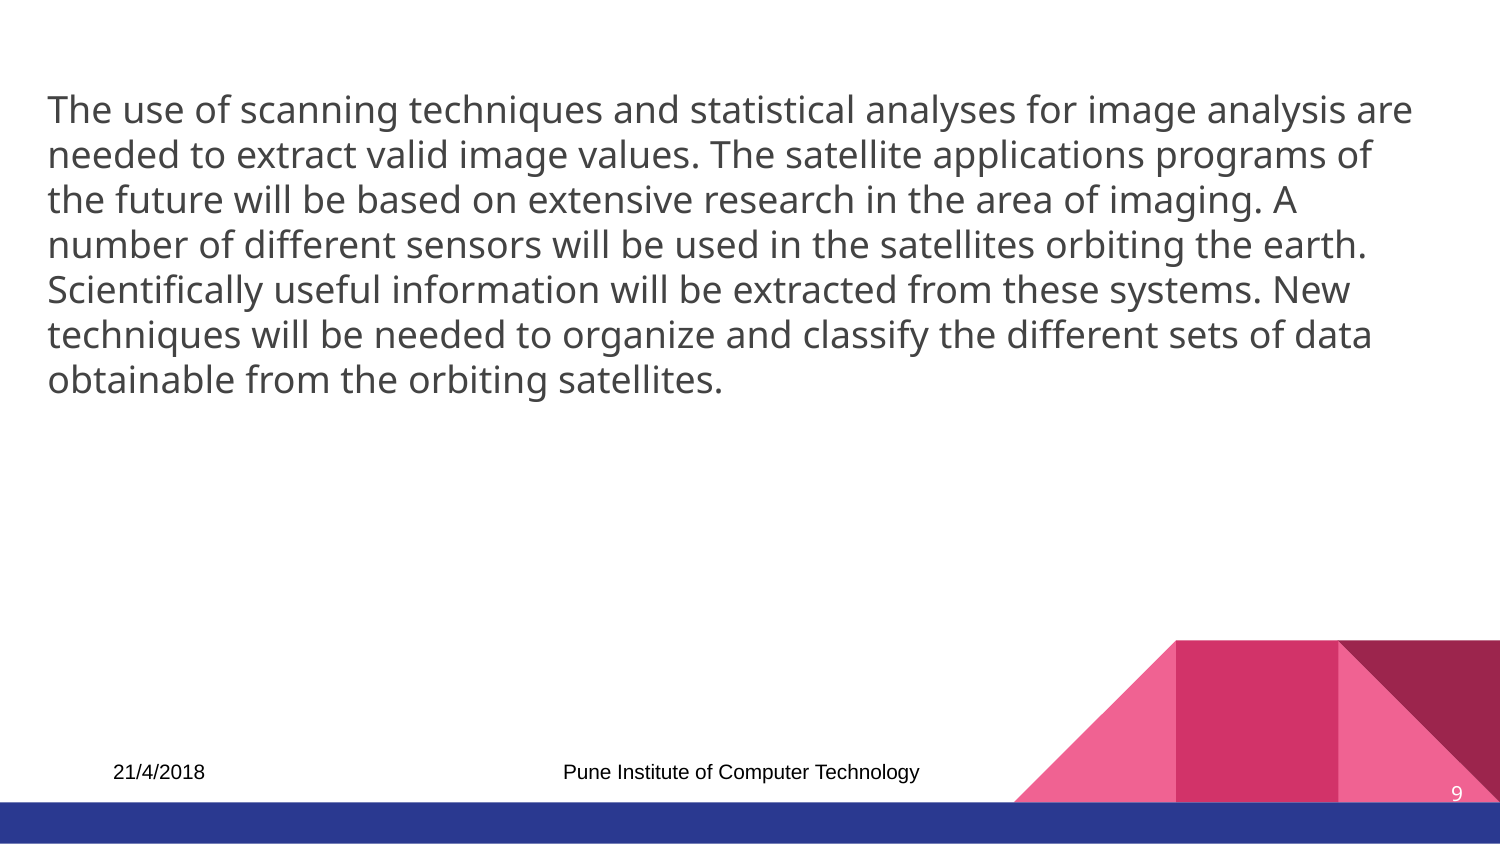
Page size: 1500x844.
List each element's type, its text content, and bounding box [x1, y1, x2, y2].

slide_number <number> [1387, 762, 1478, 828]
list The use of scanning techniques and statistical analyses for image analysis are needed to extract valid image values. The satellite applications programs of the future will be based on extensive research in the area of imaging. A number of different sensors will be used in the satellites orbiting the earth. Scientifically useful information will be extracted from these systems. New techniques will be needed to organize and classify the different sets of data obtainable from the orbiting satellites. [32, 71, 1431, 754]
